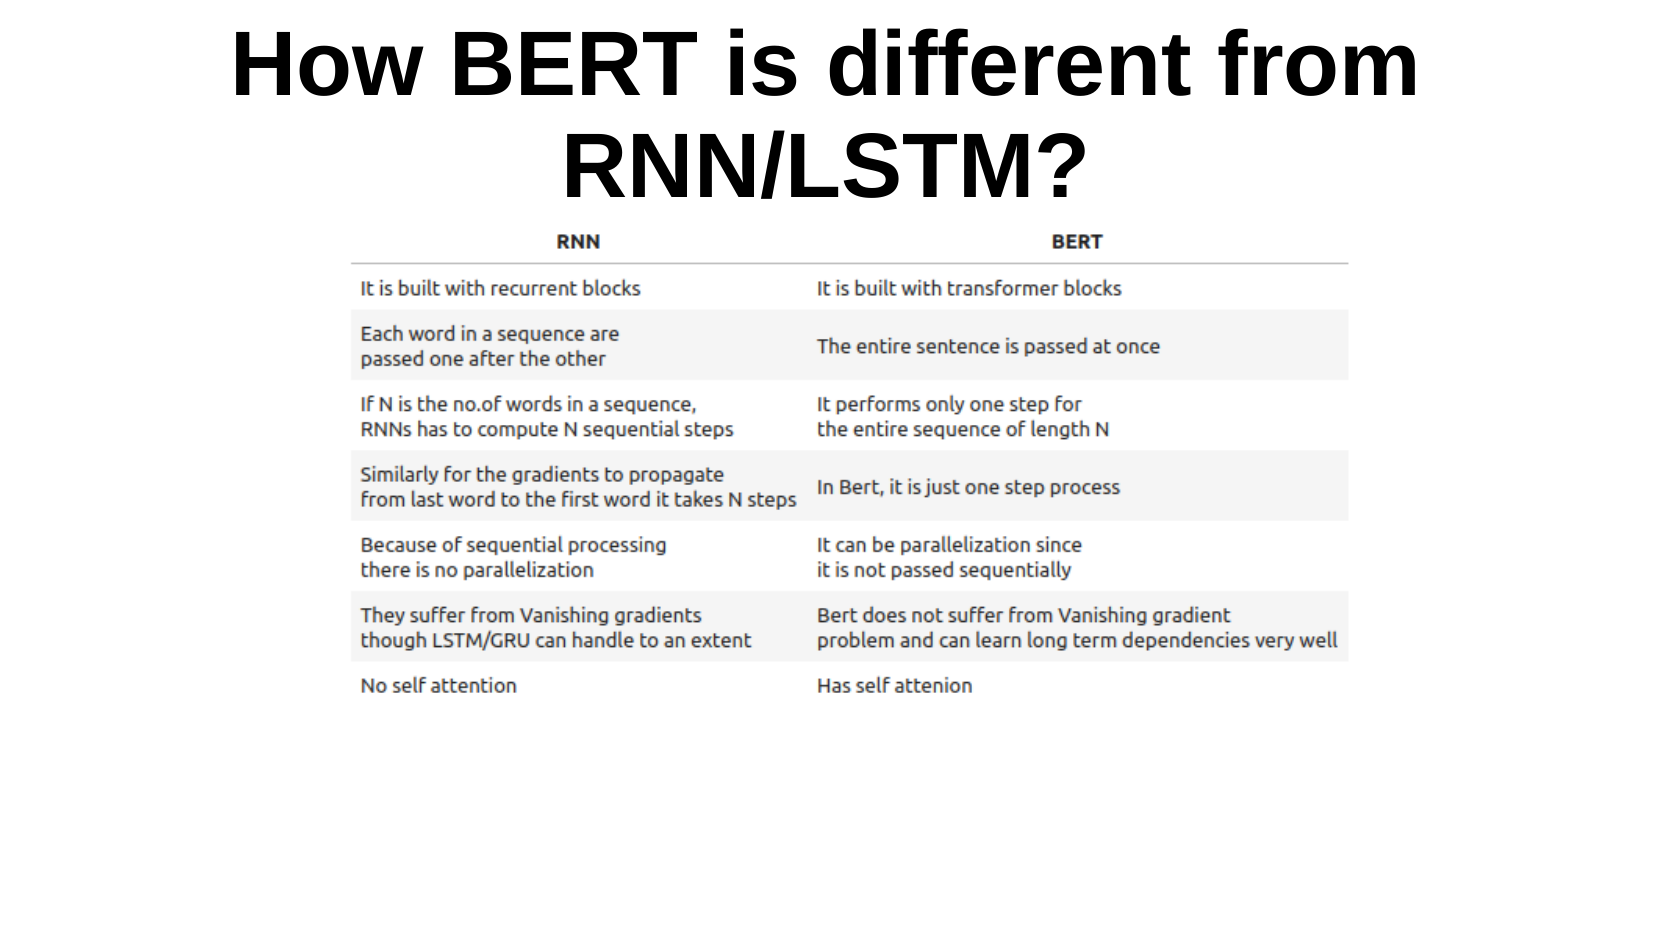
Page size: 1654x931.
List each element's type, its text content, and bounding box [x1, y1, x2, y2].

picture [281, 216, 1380, 718]
title How BERT is different from RNN/LSTM? [82, 12, 1571, 218]
